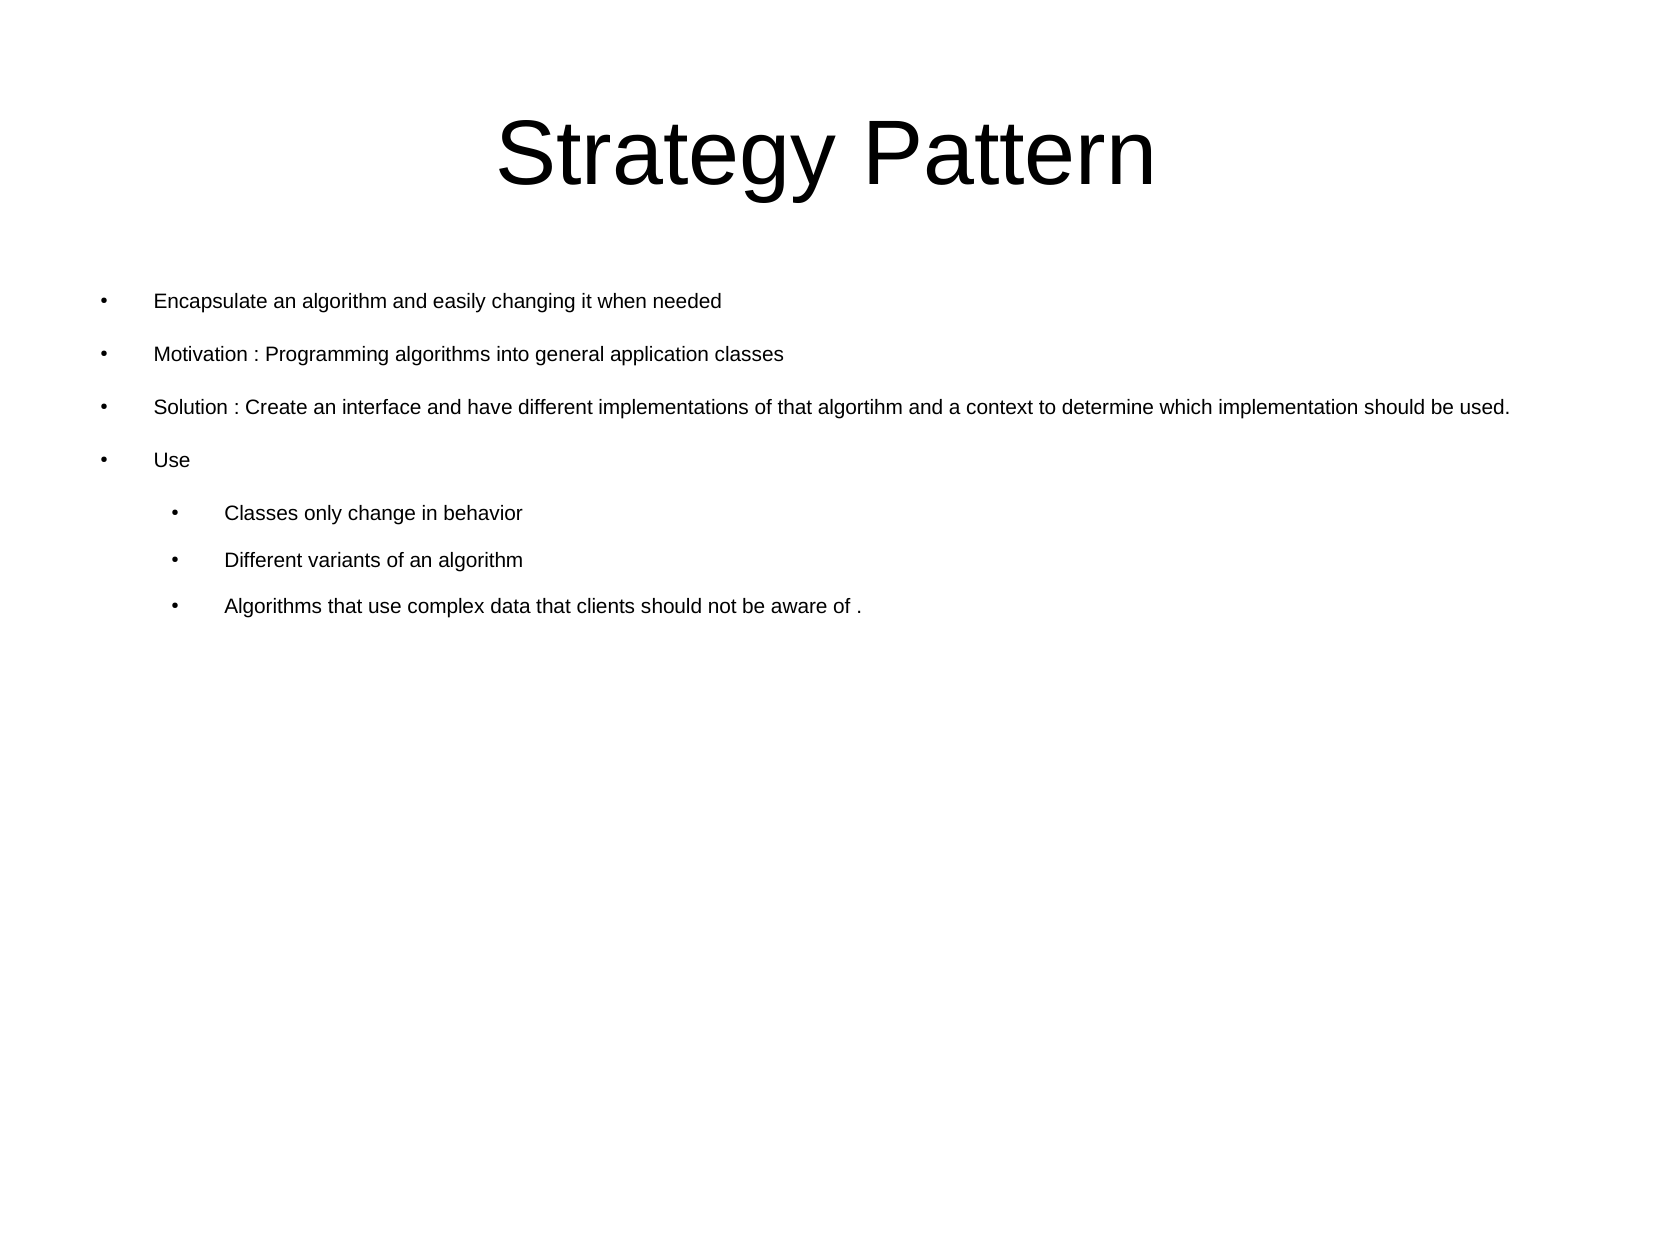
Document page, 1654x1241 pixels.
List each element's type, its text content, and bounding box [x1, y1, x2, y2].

list Encapsulate an algorithm and easily changing it when needed Motivation : Programming algorithms into general application classes Solution : Create an interface and have different implementations of that algortihm and a context to determine which implementation should be used. Use Classes only change in behavior Different variants of an algorithm Algorithms that use complex data that clients should not be aware of . [82, 290, 1576, 1201]
title Strategy Pattern [82, 49, 1571, 257]
